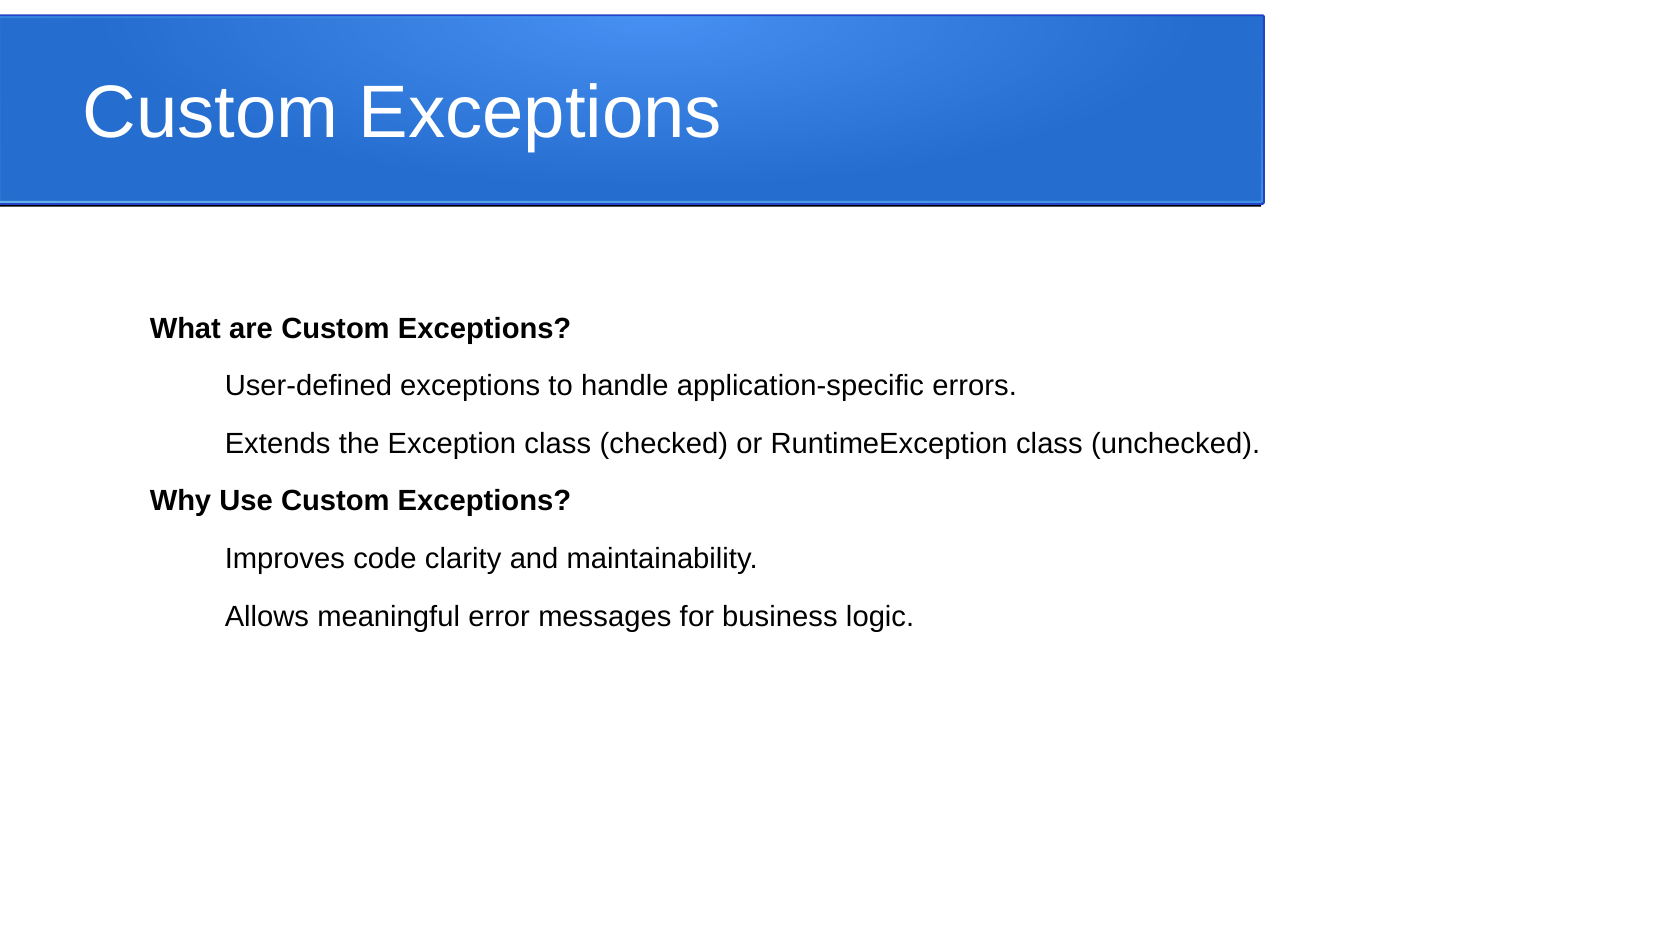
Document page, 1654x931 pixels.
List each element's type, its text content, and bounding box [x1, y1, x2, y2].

text_box What are Custom Exceptions? User-defined exceptions to handle application-specific errors. Extends the Exception class (checked) or RuntimeException class (unchecked). Why Use Custom Exceptions? Improves code clarity and maintainability. Allows meaningful error messages for business logic. [135, 304, 1381, 687]
title Custom Exceptions [82, 35, 1235, 189]
